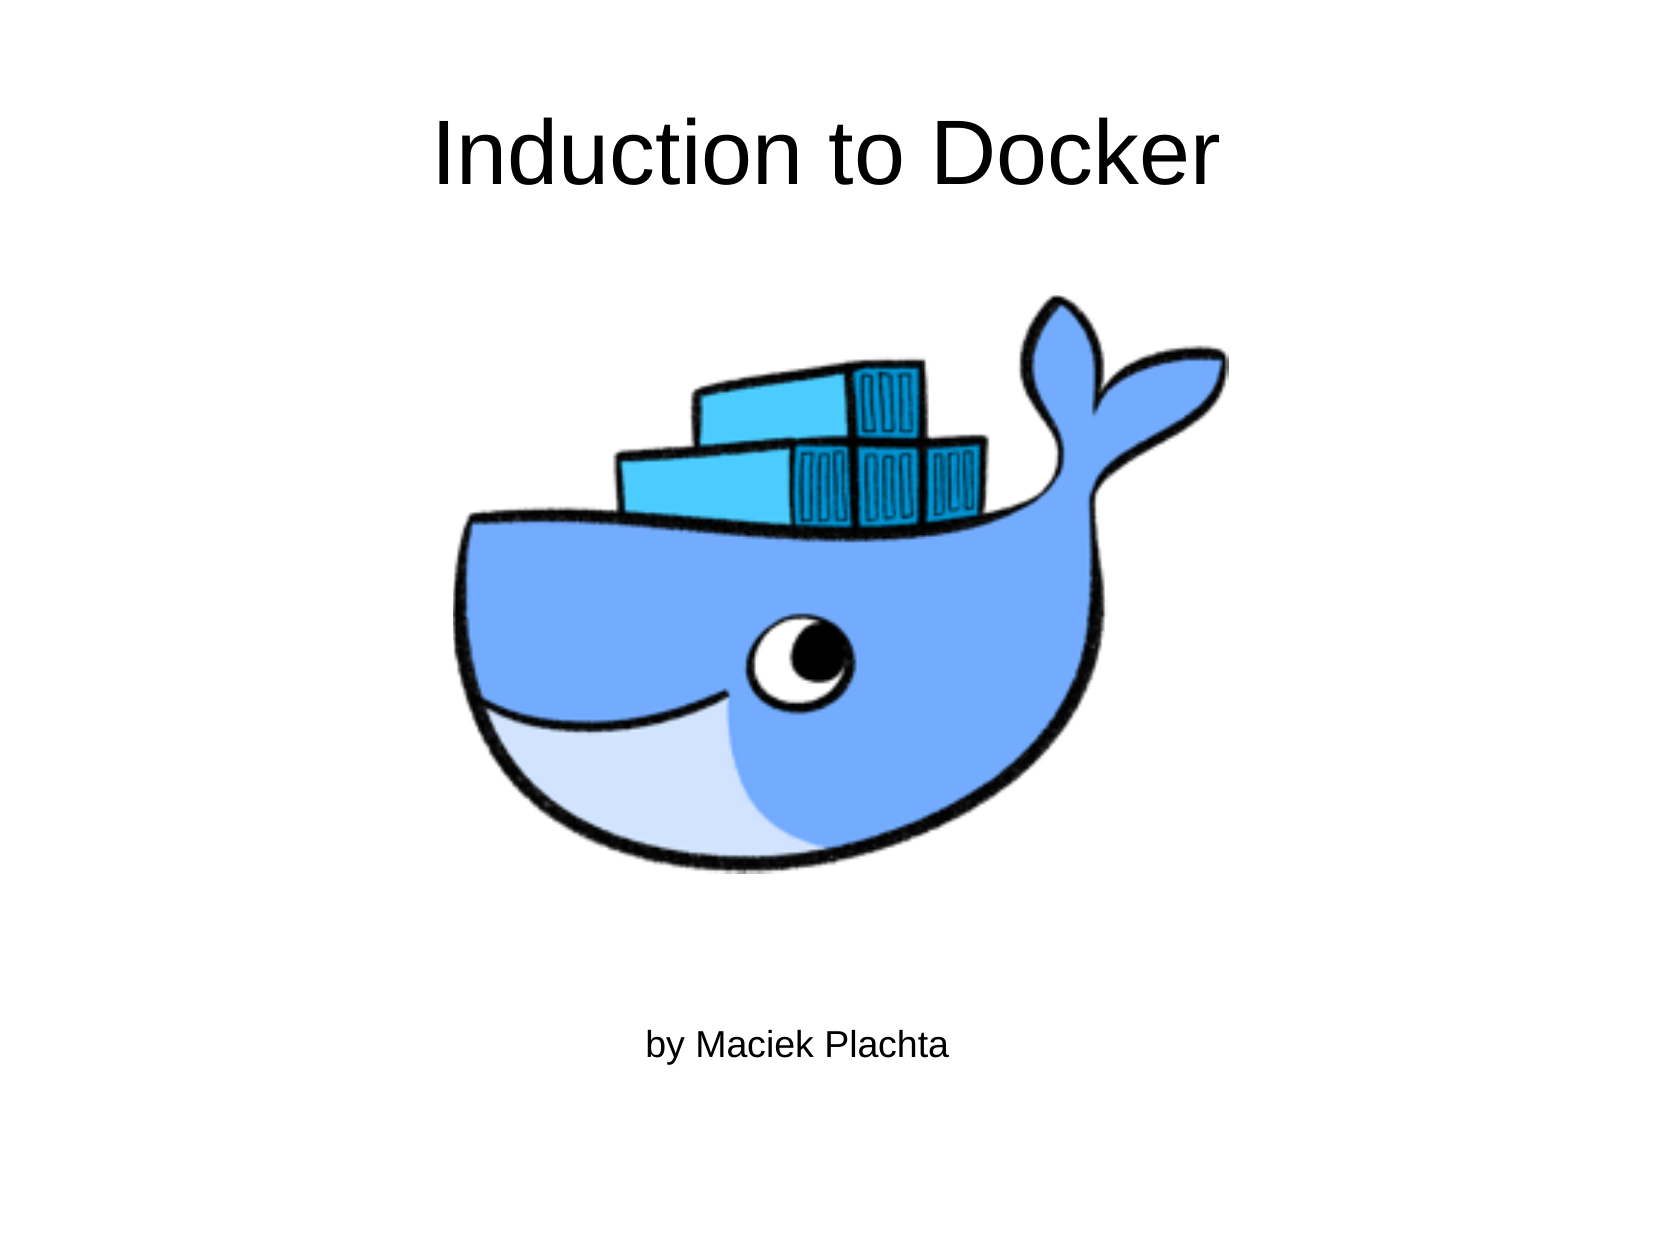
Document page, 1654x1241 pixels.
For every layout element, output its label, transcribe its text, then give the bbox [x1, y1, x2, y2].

title Induction to Docker [82, 49, 1571, 257]
text_box by Maciek Plachta [496, 1015, 1099, 1073]
picture [453, 295, 1229, 875]
